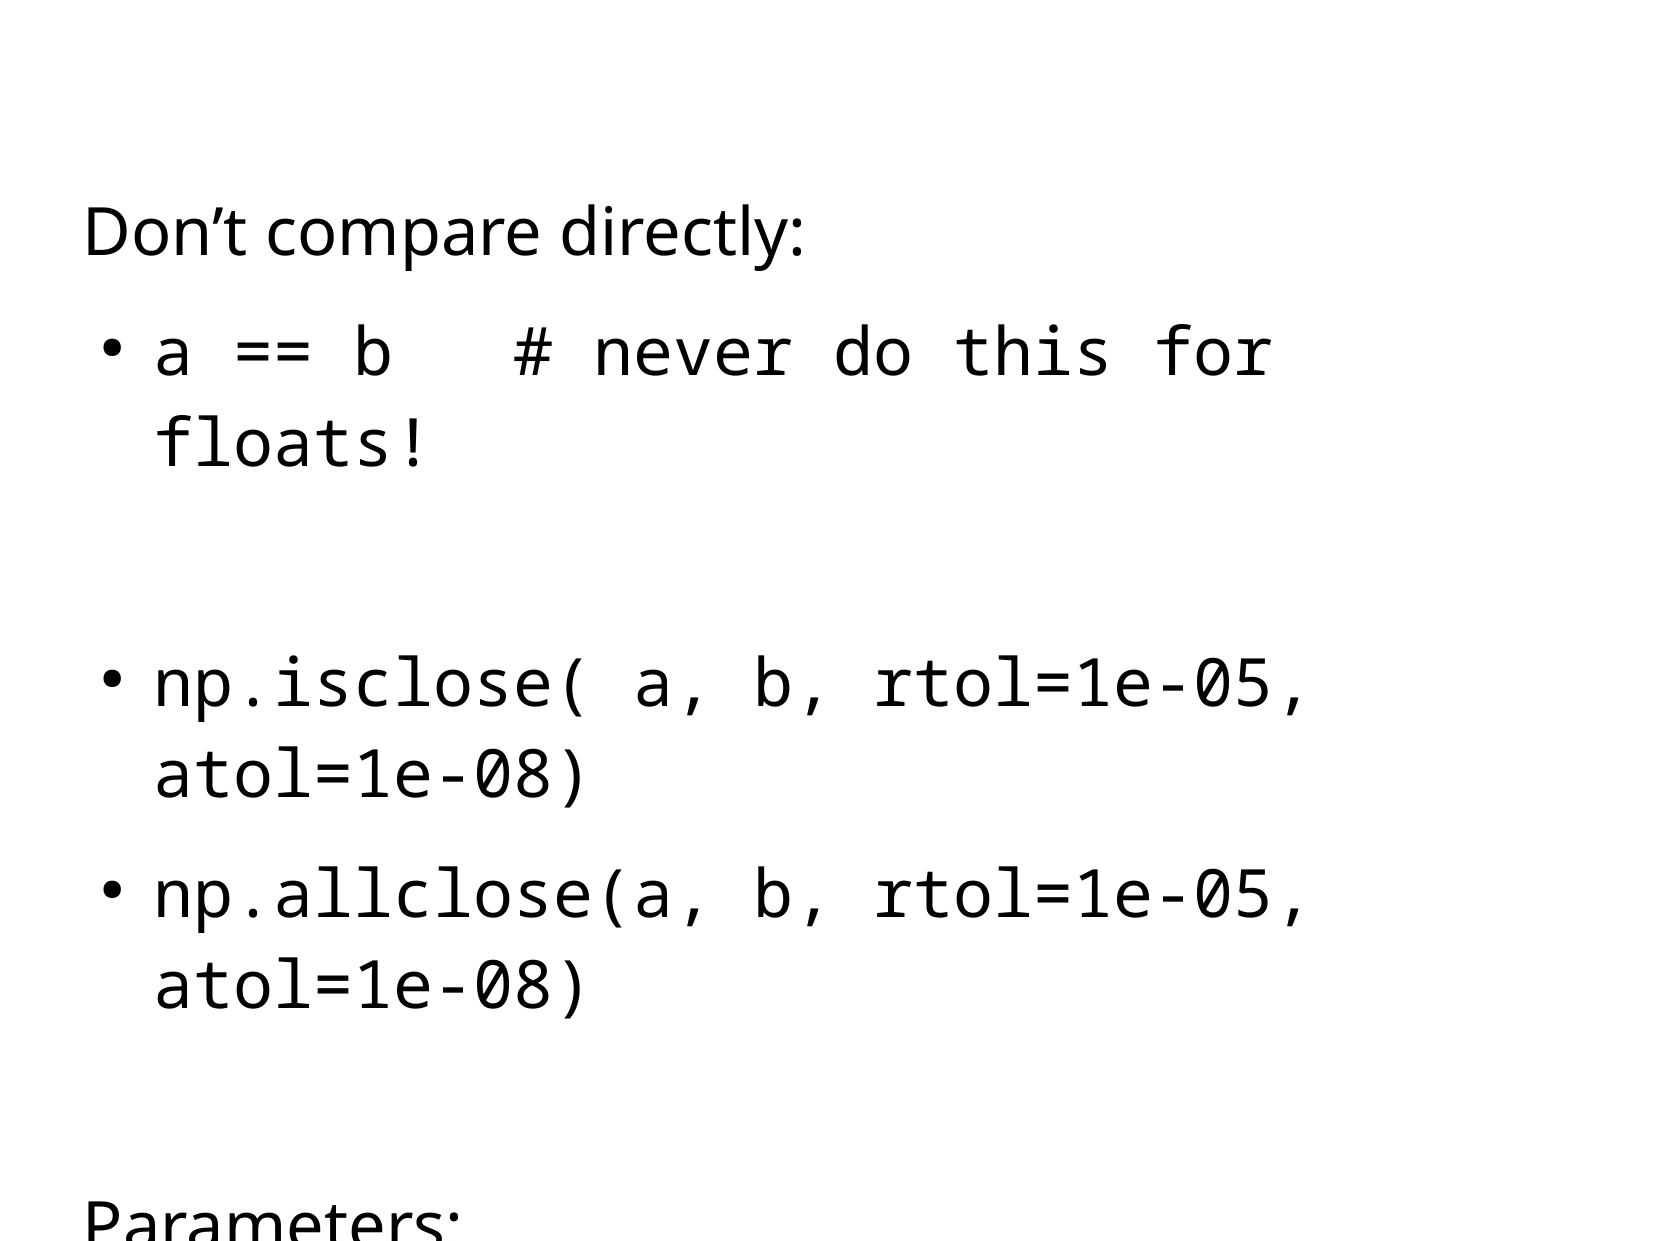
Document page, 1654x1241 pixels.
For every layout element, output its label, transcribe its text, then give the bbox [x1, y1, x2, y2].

list Don’t compare directly: a == b # never do this for floats! np.isclose( a, b, rtol=1e-05, atol=1e-08) np.allclose(a, b, rtol=1e-05, atol=1e-08) Parameters: rtol # relative tolerance (w/i percent) atol # absolute tolerance [82, 183, 1571, 1071]
